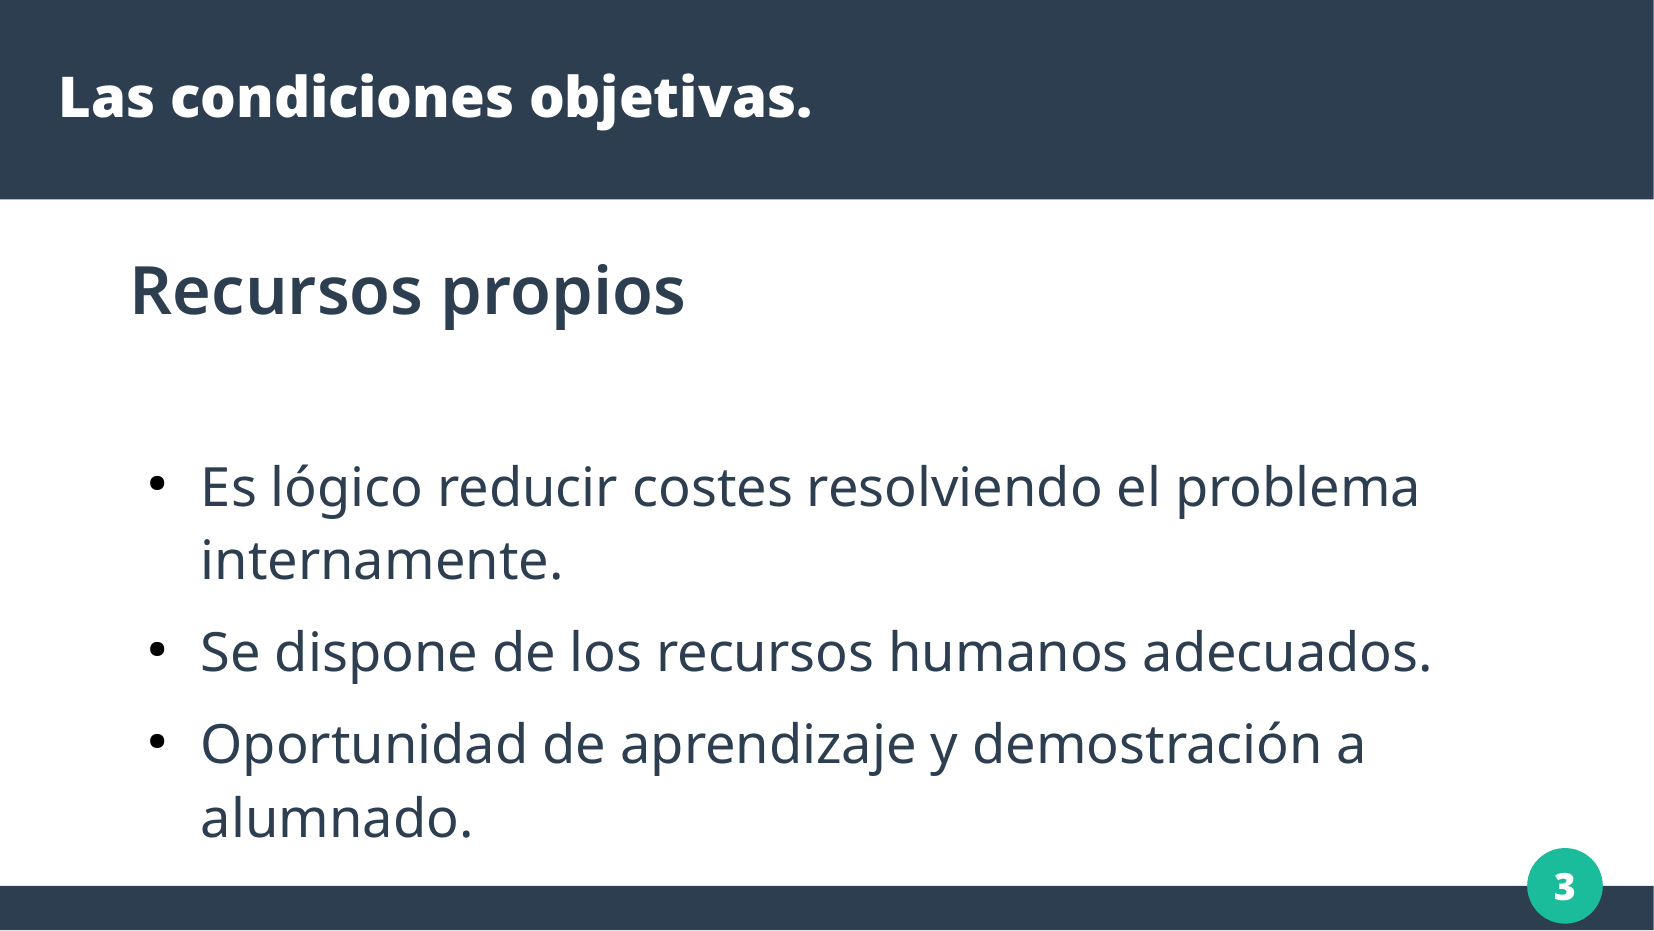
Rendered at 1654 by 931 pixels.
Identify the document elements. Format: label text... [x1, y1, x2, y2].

list Recursos propios Es lógico reducir costes resolviendo el problema internamente. Se dispone de los recursos humanos adecuados. Oportunidad de aprendizaje y demostración a alumnado. [59, 243, 1595, 864]
title Las condiciones objetivas. [59, 37, 1595, 156]
